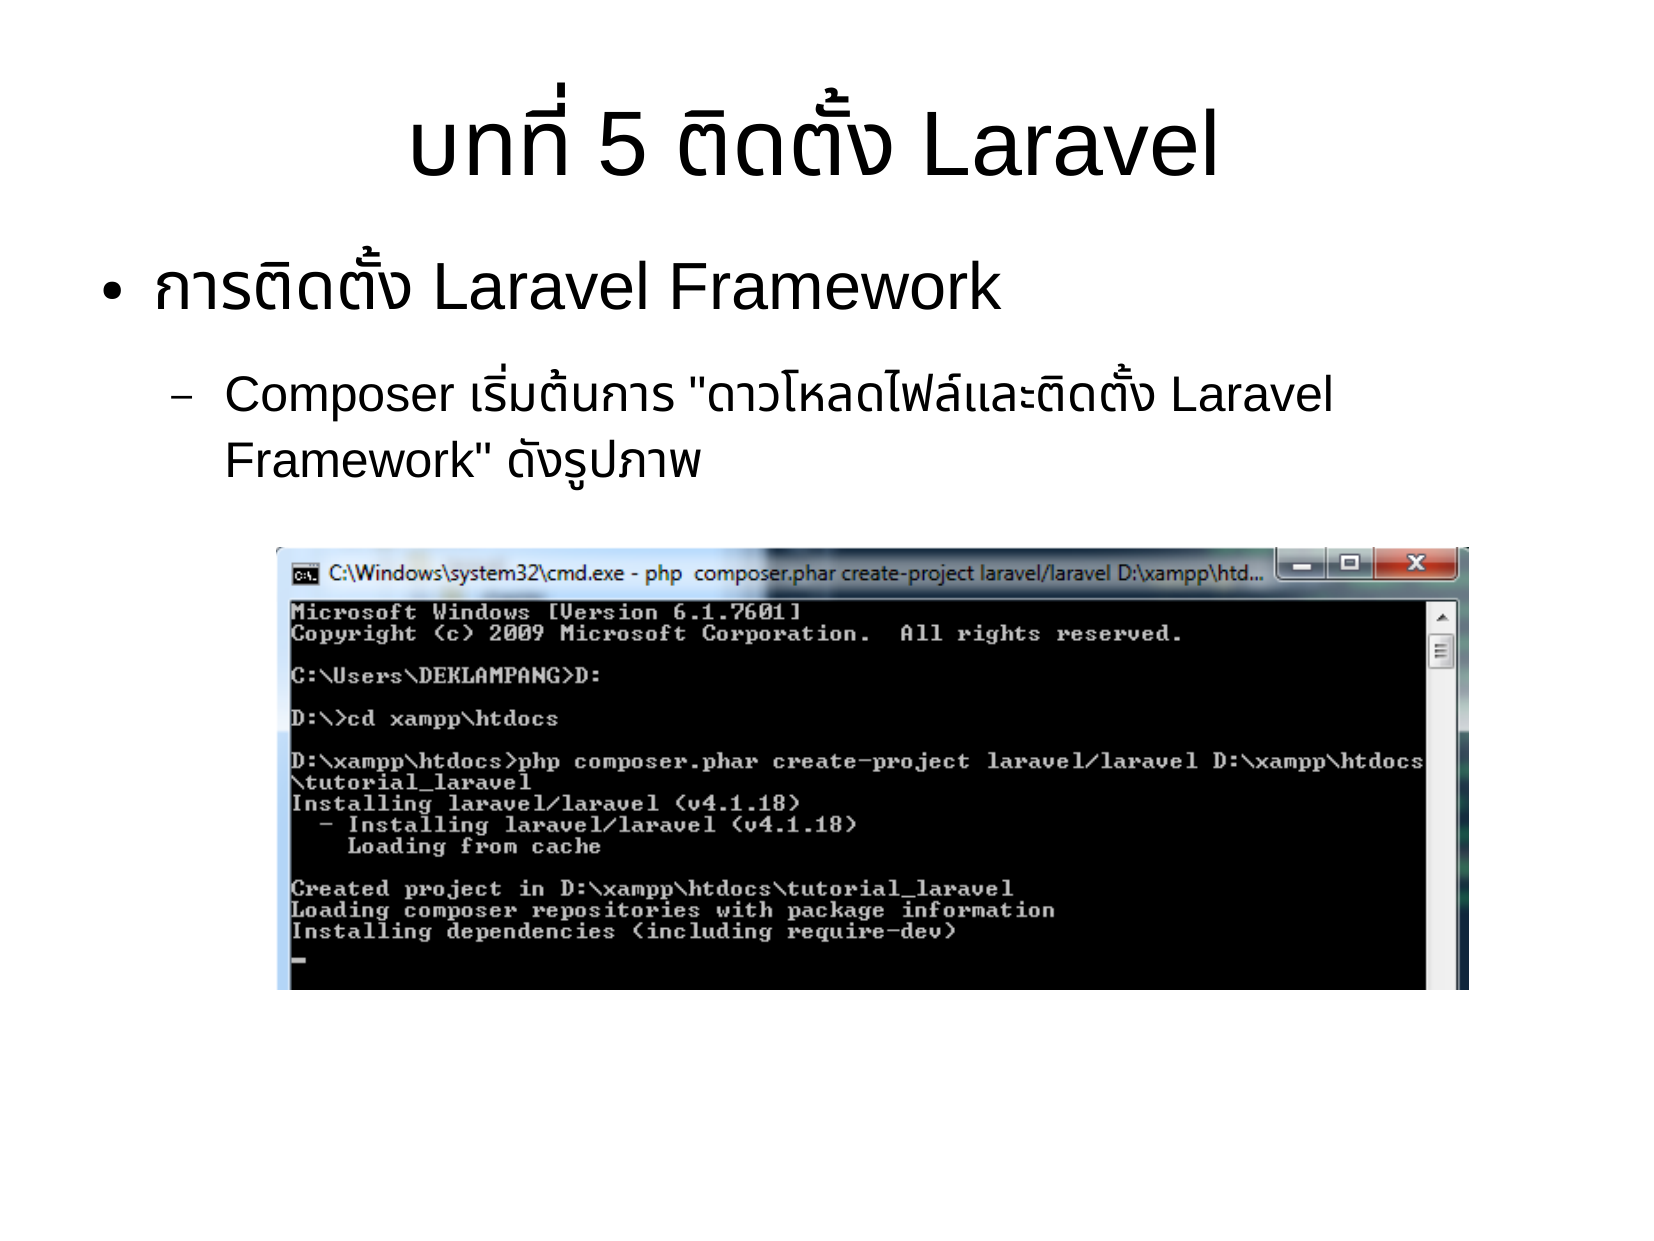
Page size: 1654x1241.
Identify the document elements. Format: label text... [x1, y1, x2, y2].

title บทที่ 5 ติดตั้ง Laravel [82, 49, 1571, 248]
picture [276, 547, 1469, 991]
list การติดตั้ง Laravel Framework Composer เริ่มต้นการ "ดาวโหลดไฟล์และติดตั้ง Laravel Framework" ดังรูปภาพ [82, 248, 1571, 969]
